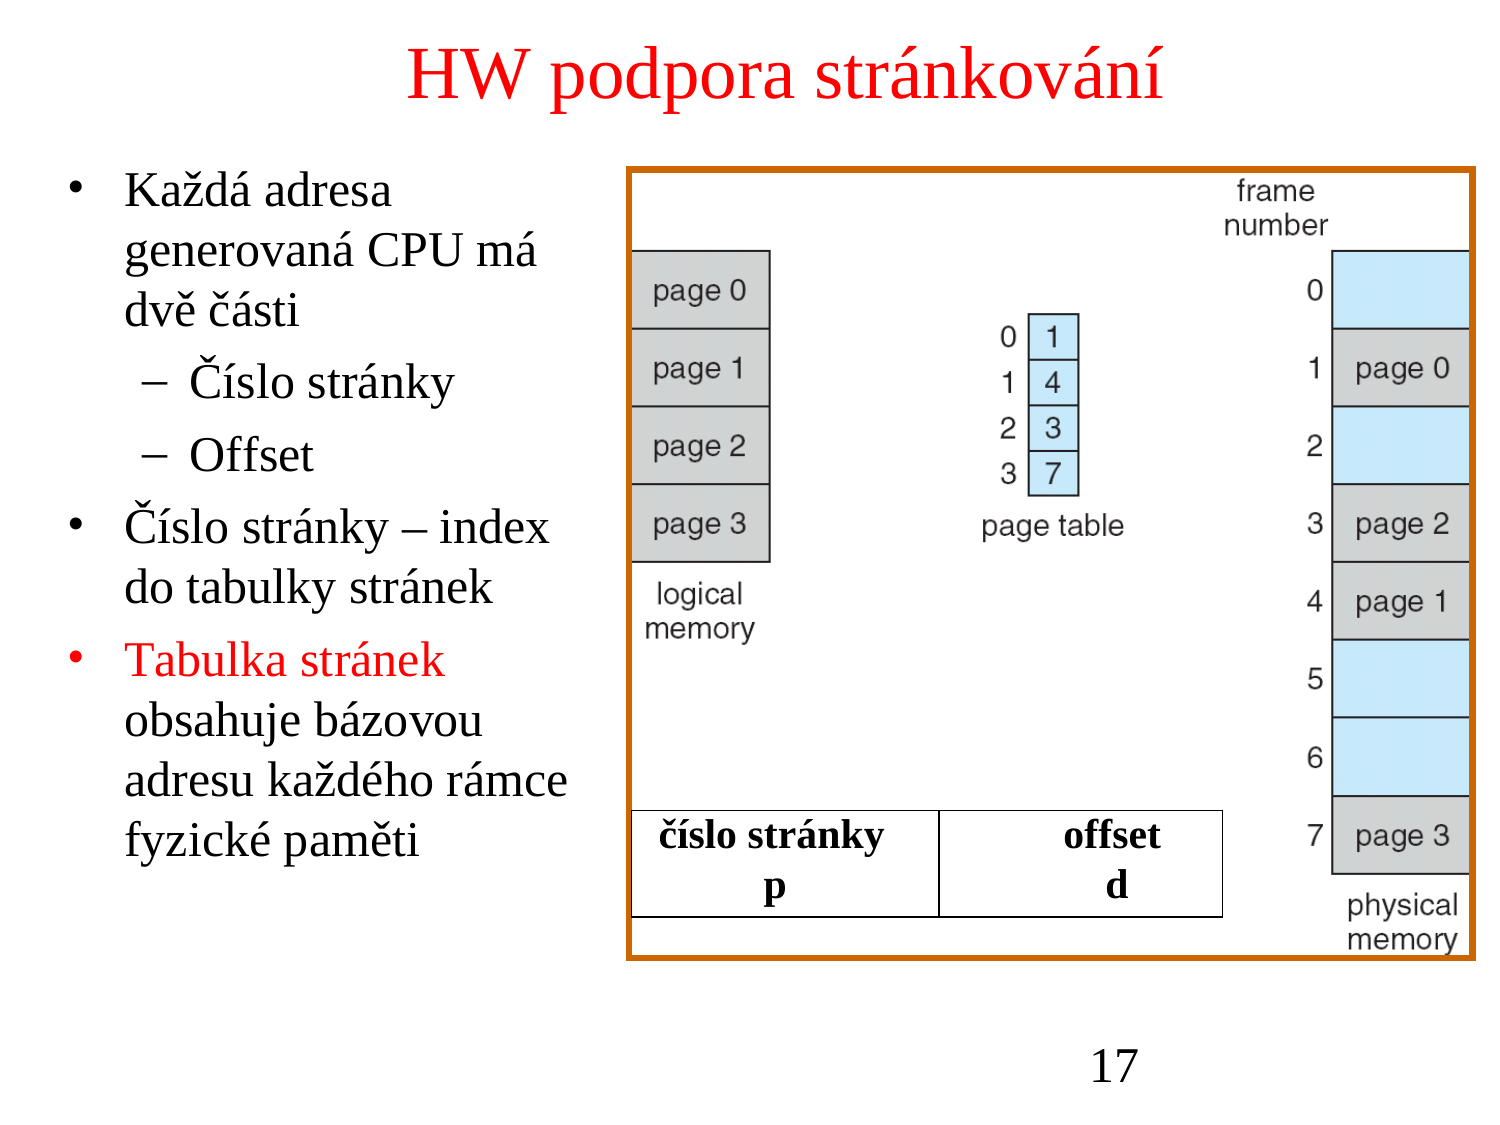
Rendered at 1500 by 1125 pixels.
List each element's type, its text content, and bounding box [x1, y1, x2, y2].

list Každá adresa generovaná CPU má dvě části Číslo stránky Offset Číslo stránky – index do tabulky stránek Tabulka stránek obsahuje bázovou adresu každého rámce fyzické paměti [53, 148, 621, 1000]
text_box číslo stránky offset p d [643, 798, 1235, 915]
title HW podpora stránkování [147, 0, 1423, 138]
picture [632, 811, 938, 916]
picture [631, 172, 1470, 956]
